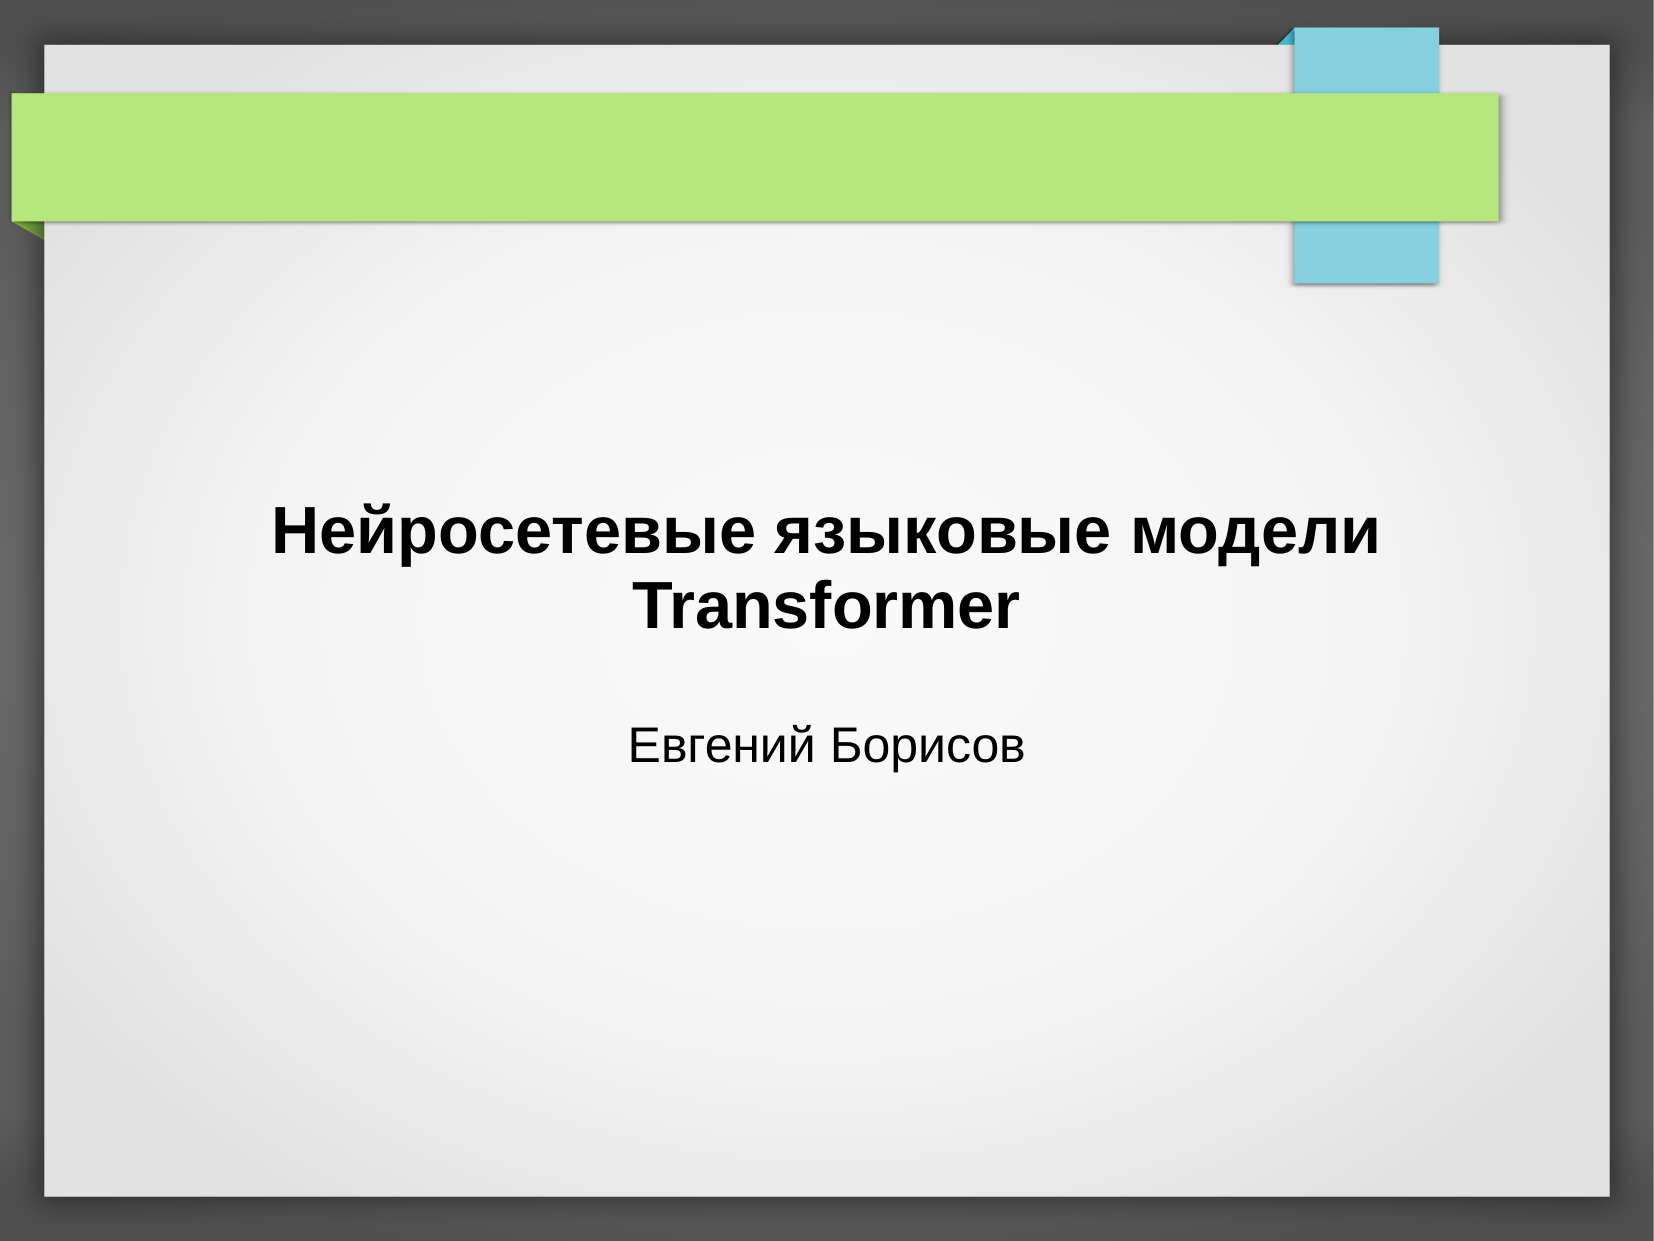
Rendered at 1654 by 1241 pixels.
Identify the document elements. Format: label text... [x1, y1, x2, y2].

picture [0, 0, 1654, 1241]
subtitle Нейросетевые языковые модели Transformer Евгений Борисов [82, 290, 1571, 1010]
